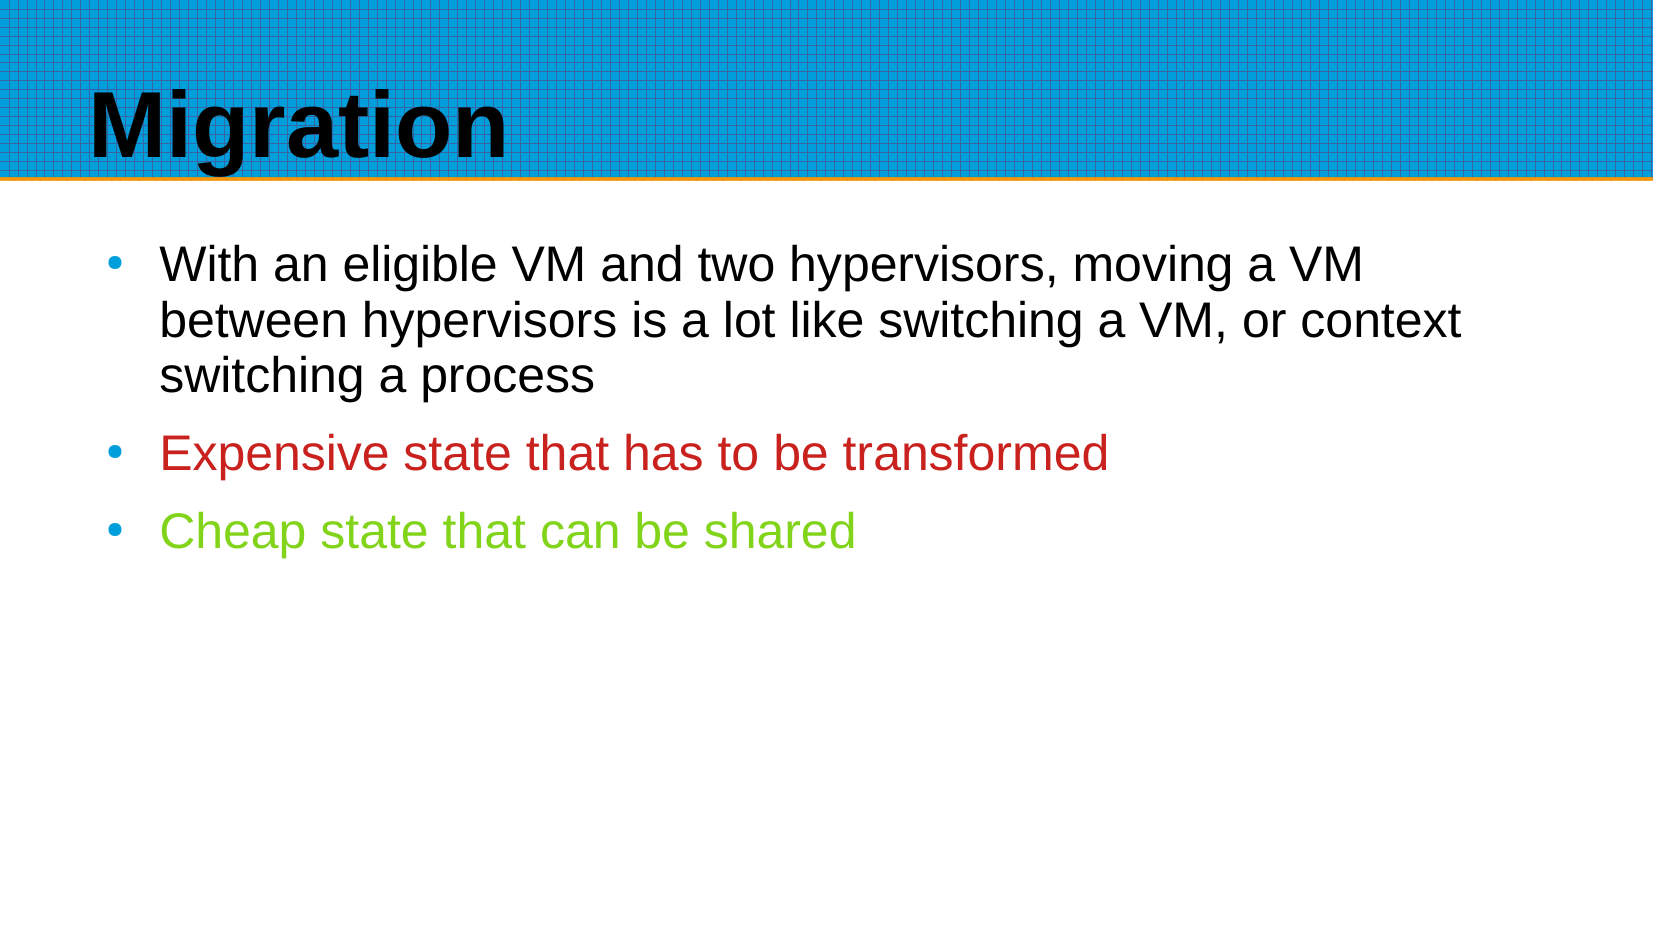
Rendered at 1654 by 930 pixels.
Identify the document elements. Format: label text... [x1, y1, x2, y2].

list With an eligible VM and two hypervisors, moving a VM between hypervisors is a lot like switching a VM, or context switching a process Expensive state that has to be transformed Cheap state that can be shared [88, 236, 1565, 812]
title Migration [88, 14, 1565, 178]
